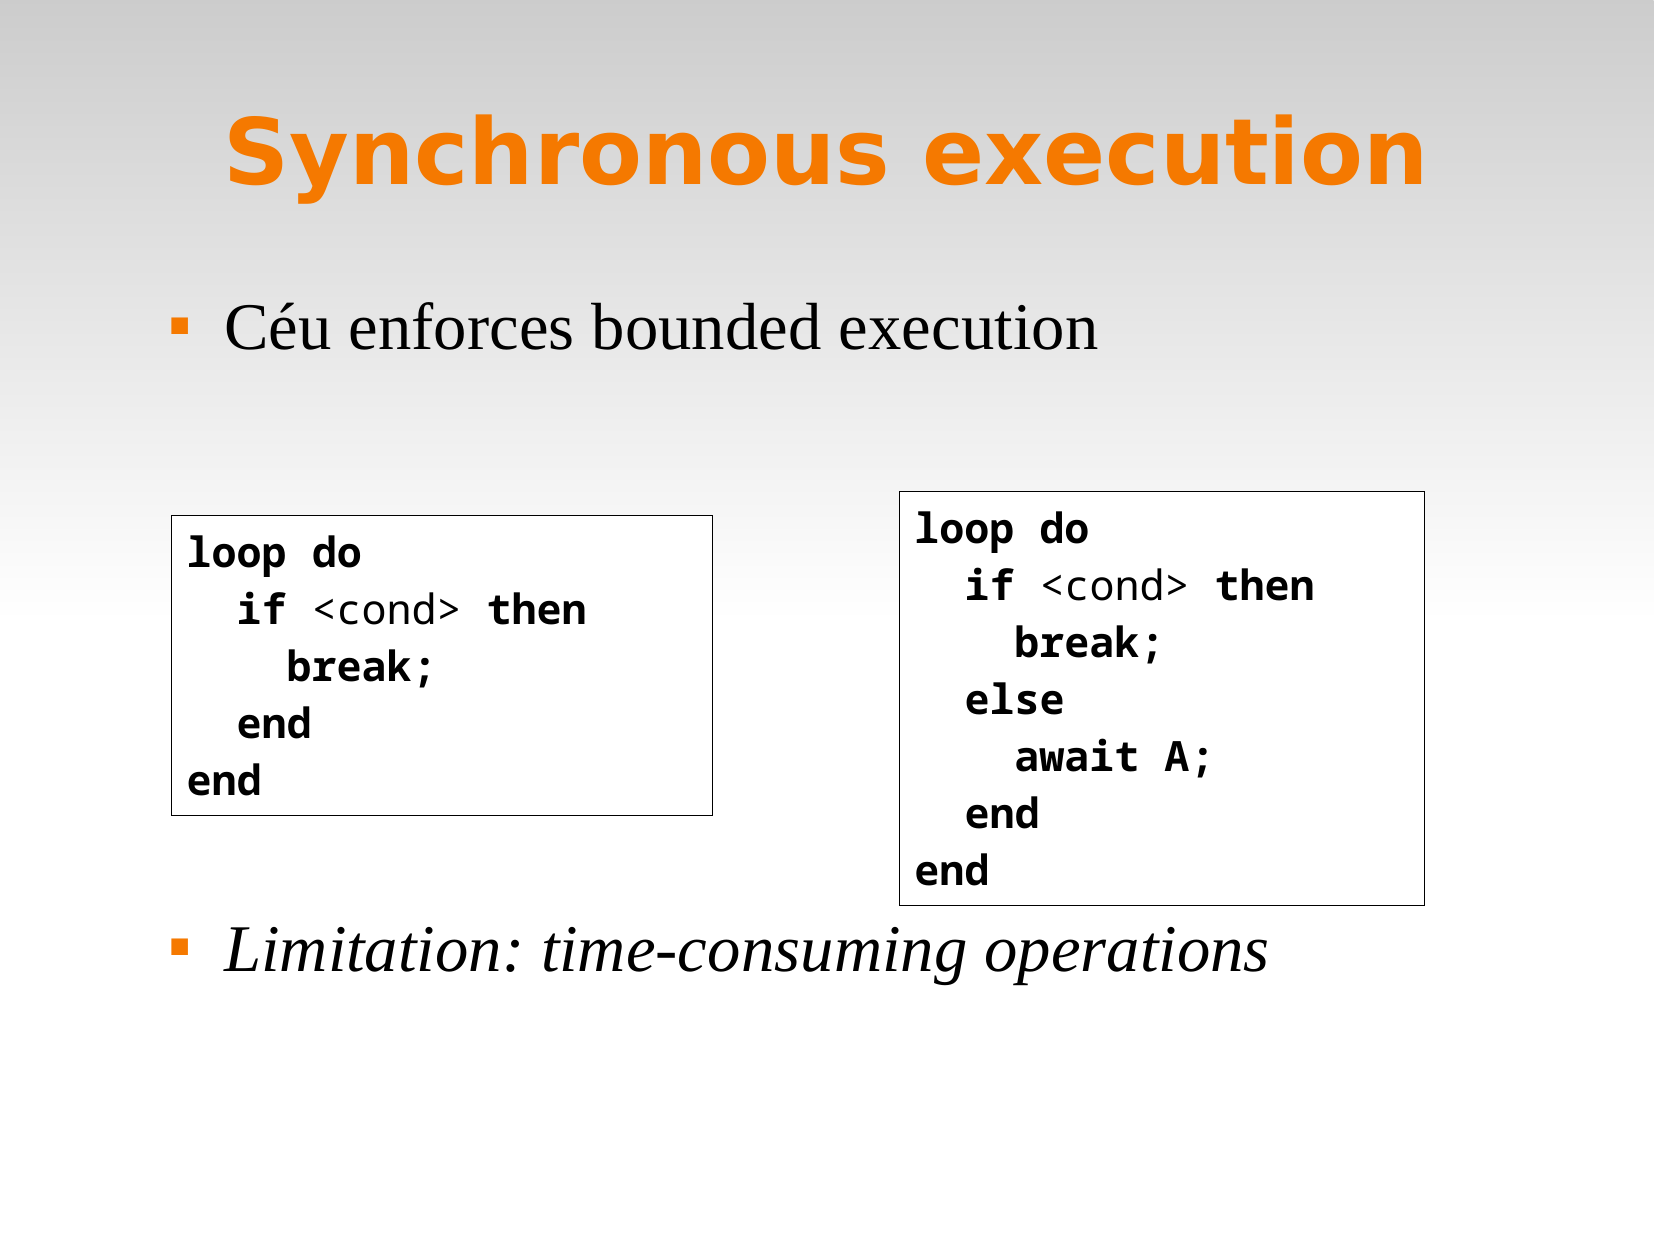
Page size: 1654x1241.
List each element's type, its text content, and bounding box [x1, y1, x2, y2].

text_box loop do if <cond> then break; else await A; end end [899, 491, 1425, 855]
list Céu enforces bounded execution Limitation: time-consuming operations [82, 290, 1571, 1109]
text_box loop do if <cond> then break; end end [171, 515, 713, 816]
title Synchronous execution [82, 49, 1571, 257]
